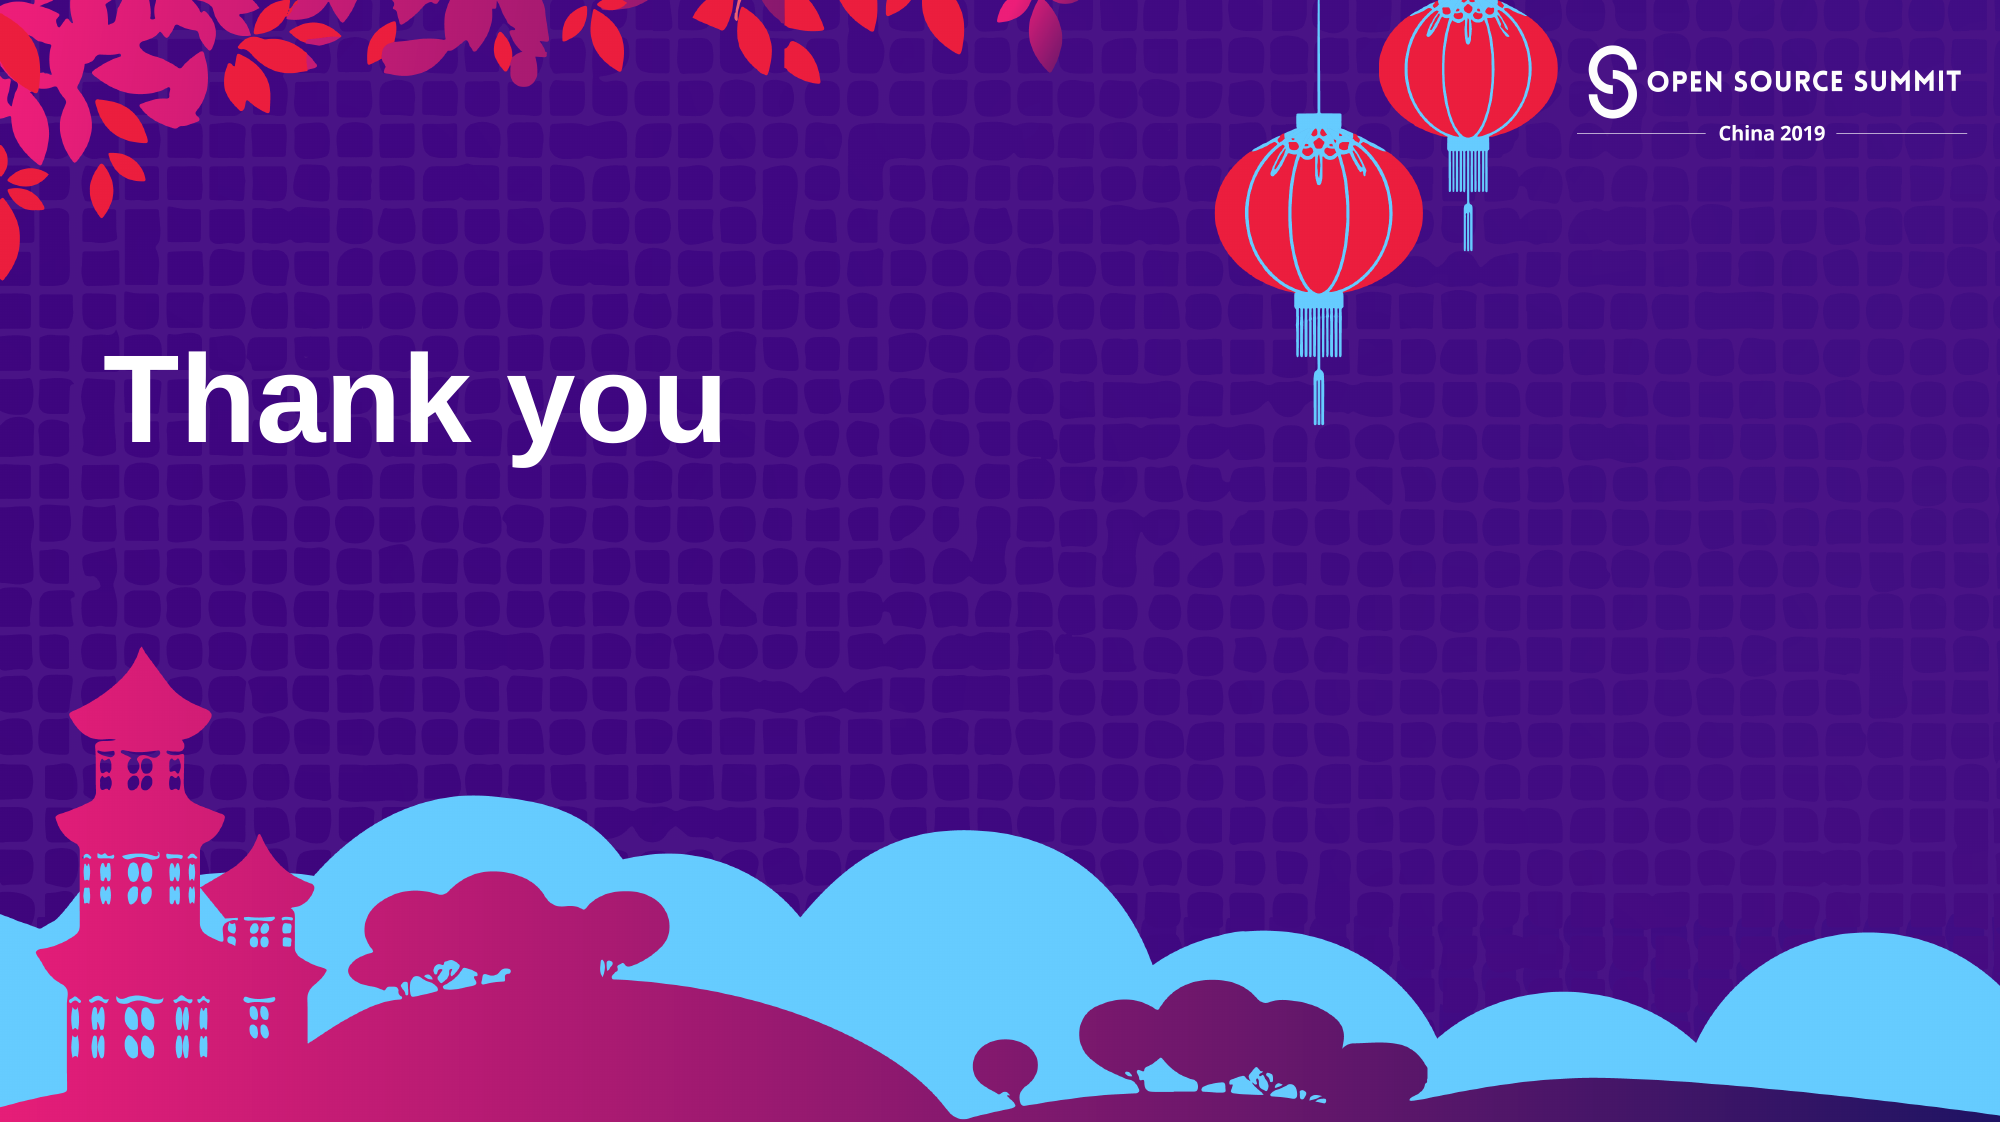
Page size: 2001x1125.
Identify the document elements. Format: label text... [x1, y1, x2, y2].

text_box Thank you [89, 326, 1431, 545]
picture [0, 0, 2000, 1122]
